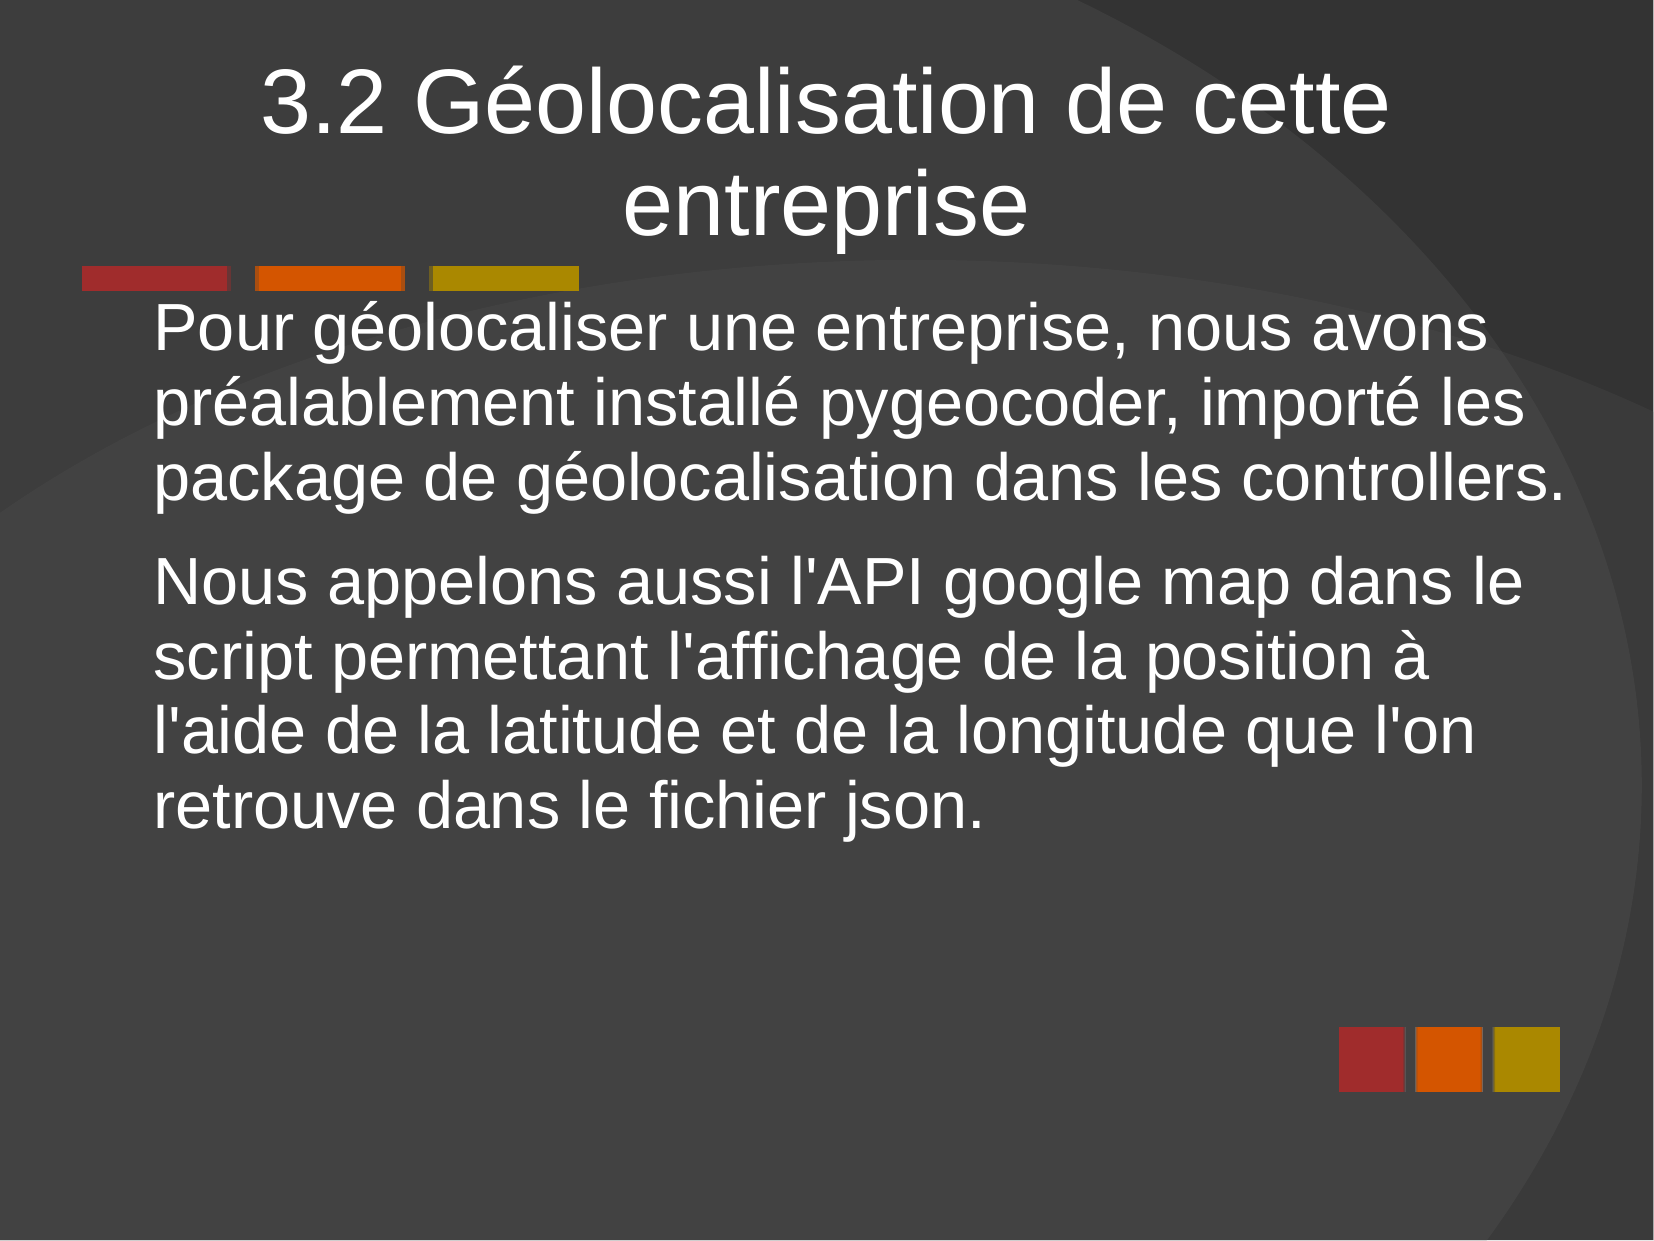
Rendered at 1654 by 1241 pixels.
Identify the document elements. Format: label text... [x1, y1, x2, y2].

picture [1339, 1027, 1560, 1092]
picture [82, 266, 579, 290]
list Pour géolocaliser une entreprise, nous avons préalablement installé pygeocoder, importé les package de géolocalisation dans les controllers. Nous appelons aussi l'API google map dans le script permettant l'affichage de la position à l'aide de la latitude et de la longitude que l'on retrouve dans le fichier json. [82, 290, 1571, 1010]
title 3.2 Géolocalisation de cette entreprise [82, 49, 1571, 257]
